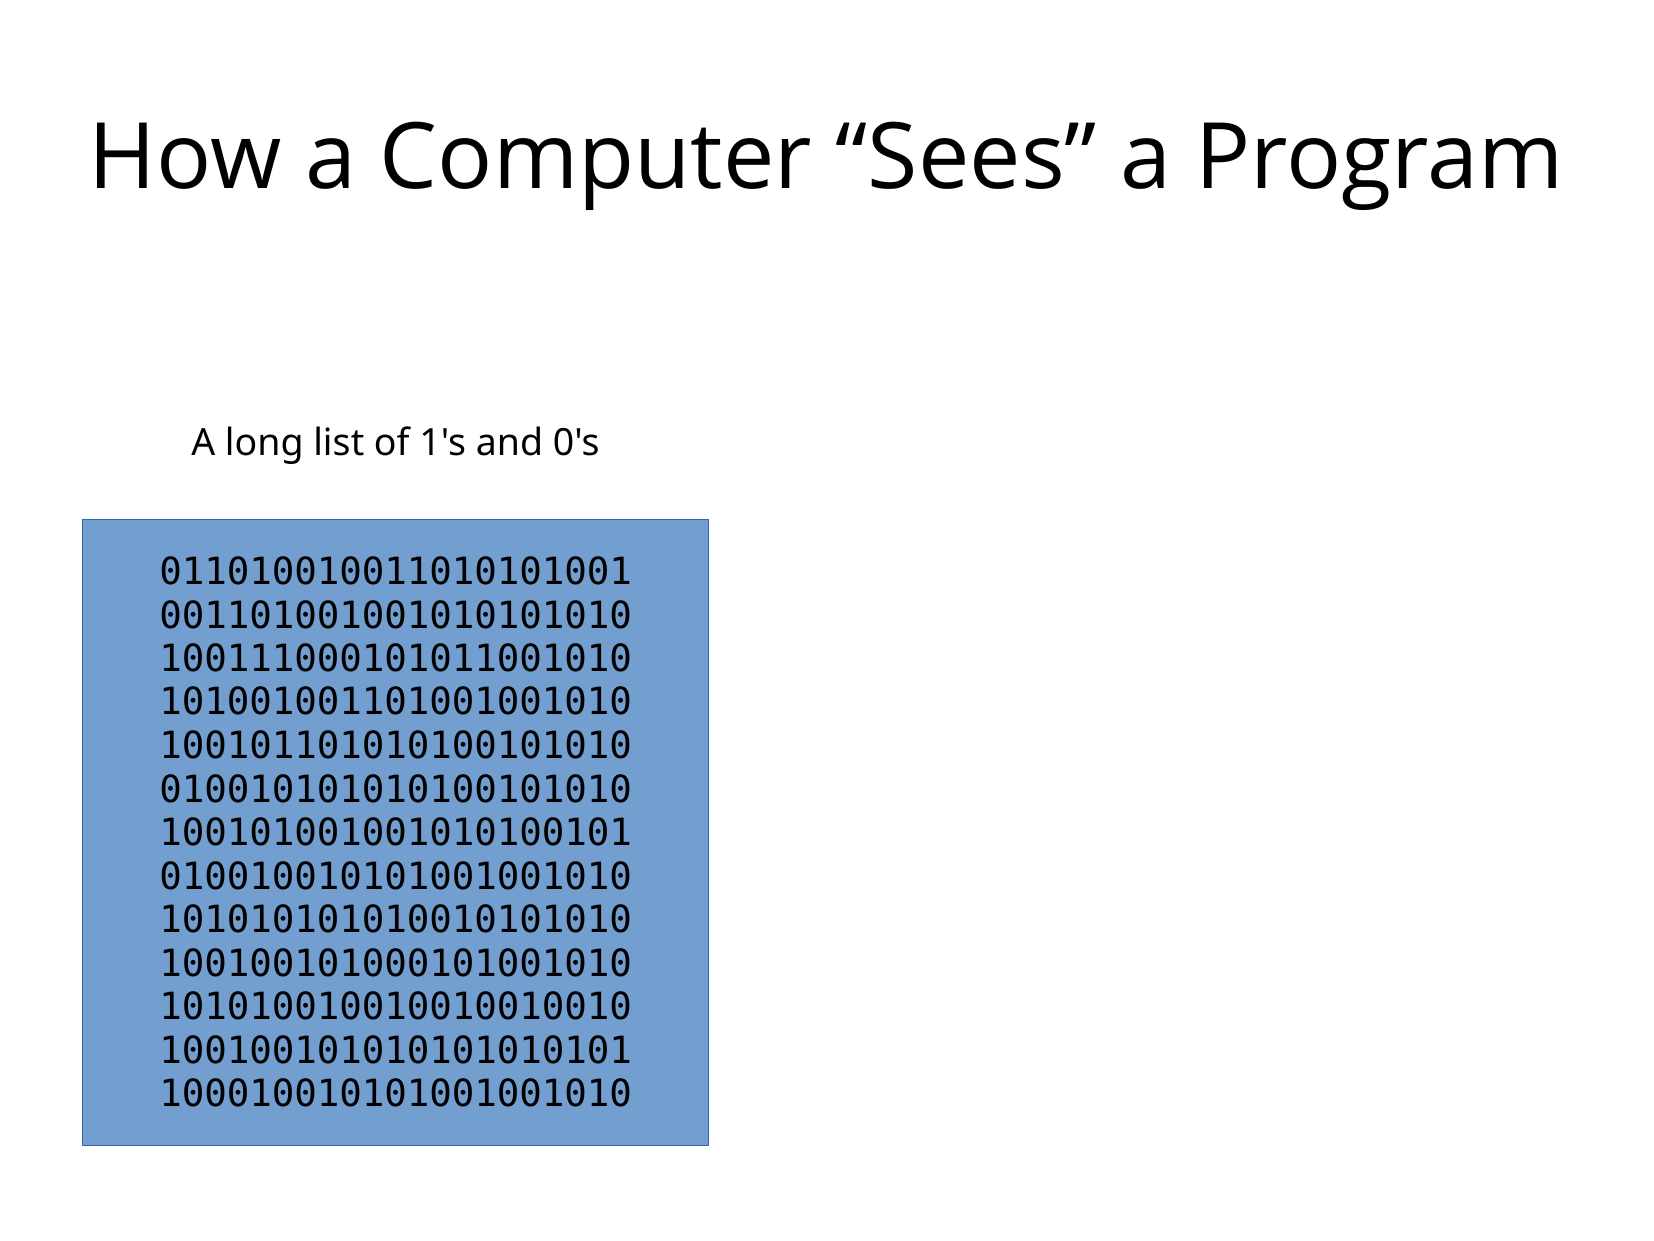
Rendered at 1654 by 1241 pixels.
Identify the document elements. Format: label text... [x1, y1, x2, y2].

text_box A long list of 1's and 0's [82, 407, 709, 474]
text_box 011010010011010101001 001101001001010101010 100111000101011001010 101001001101001001010 100101101010100101010 010010101010100101010 100101001001010100101 010010010101001001010 101010101010010101010 100100101000101001010 101010010010010010010 100100101010101010101 100010010101001001010 [82, 519, 709, 1146]
title How a Computer “Sees” a Program [82, 49, 1571, 257]
